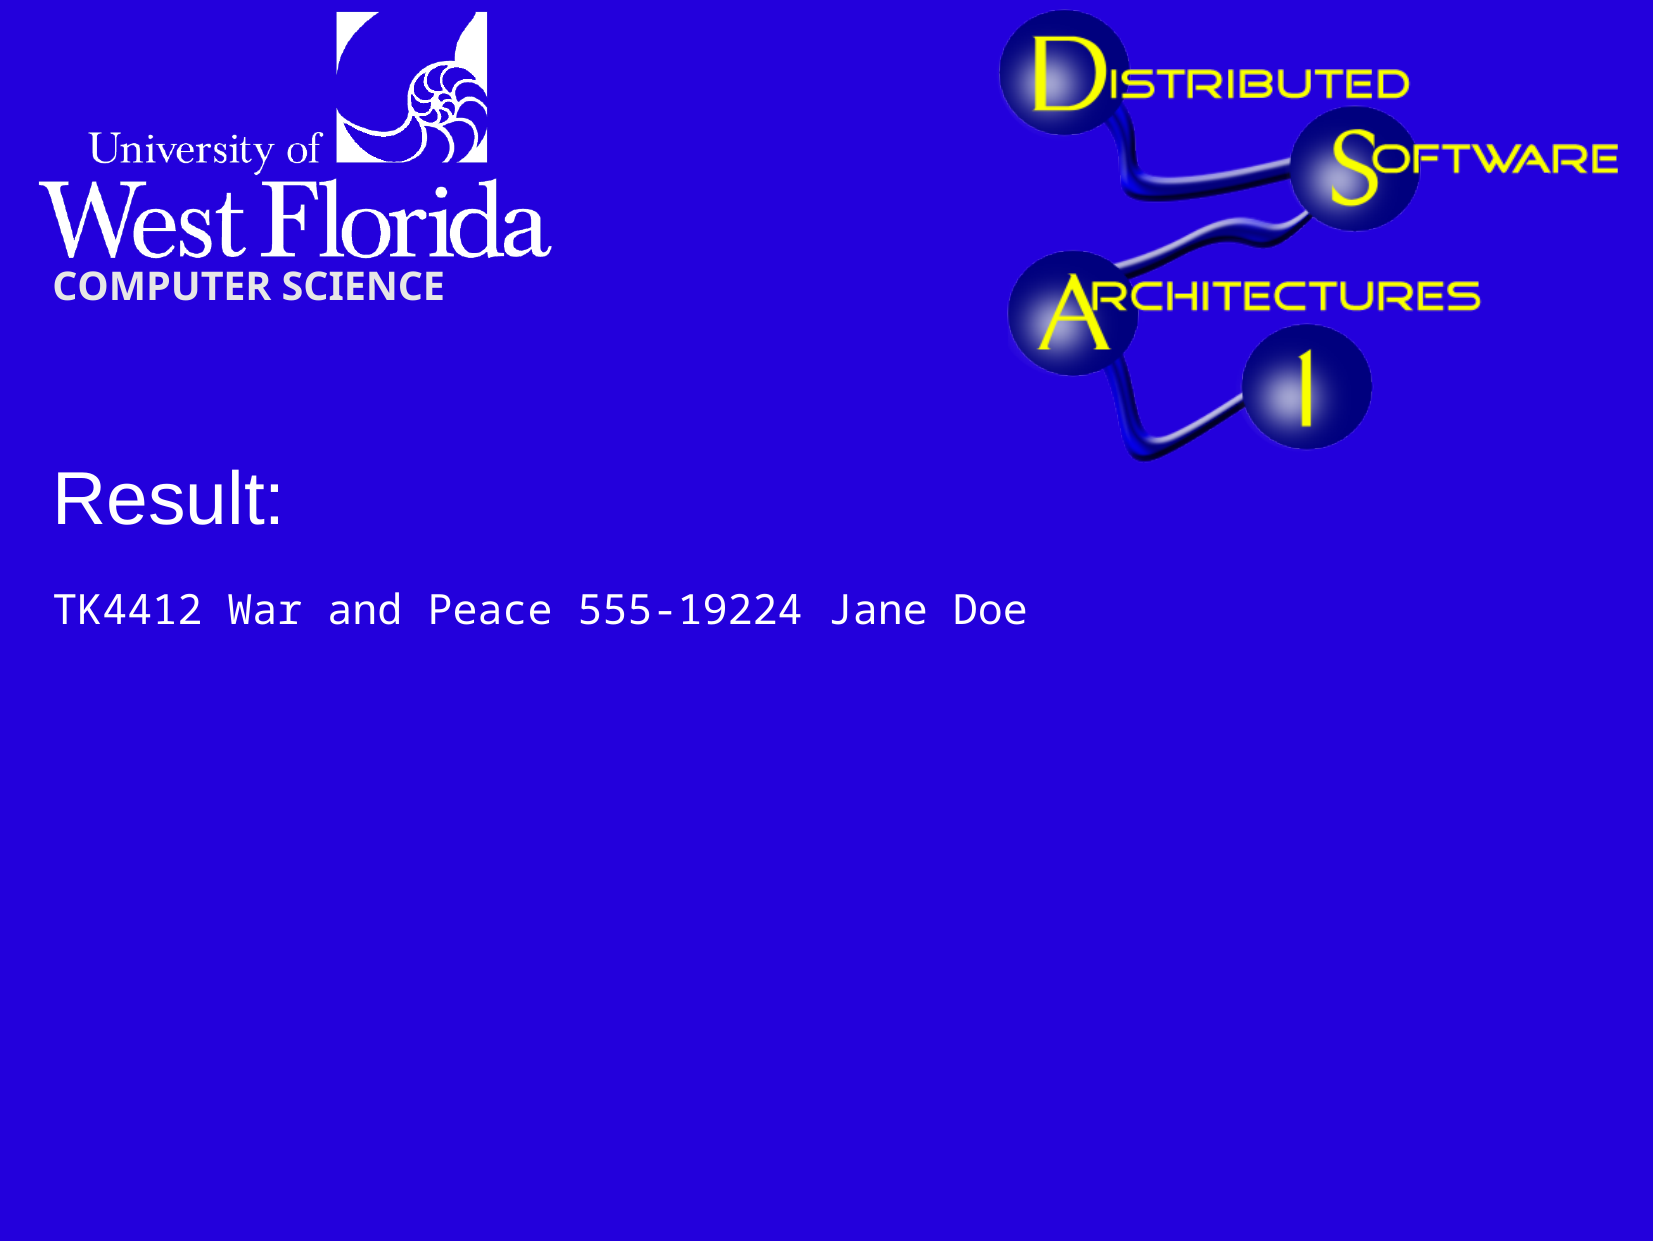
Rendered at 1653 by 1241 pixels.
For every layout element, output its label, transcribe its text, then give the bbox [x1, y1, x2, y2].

text_box Result: TK4412 War and Peace 555-19224 Jane Doe [37, 450, 1388, 801]
text_box COMPUTER SCIENCE [37, 262, 563, 316]
picture [910, 0, 1653, 506]
picture [37, 0, 559, 262]
